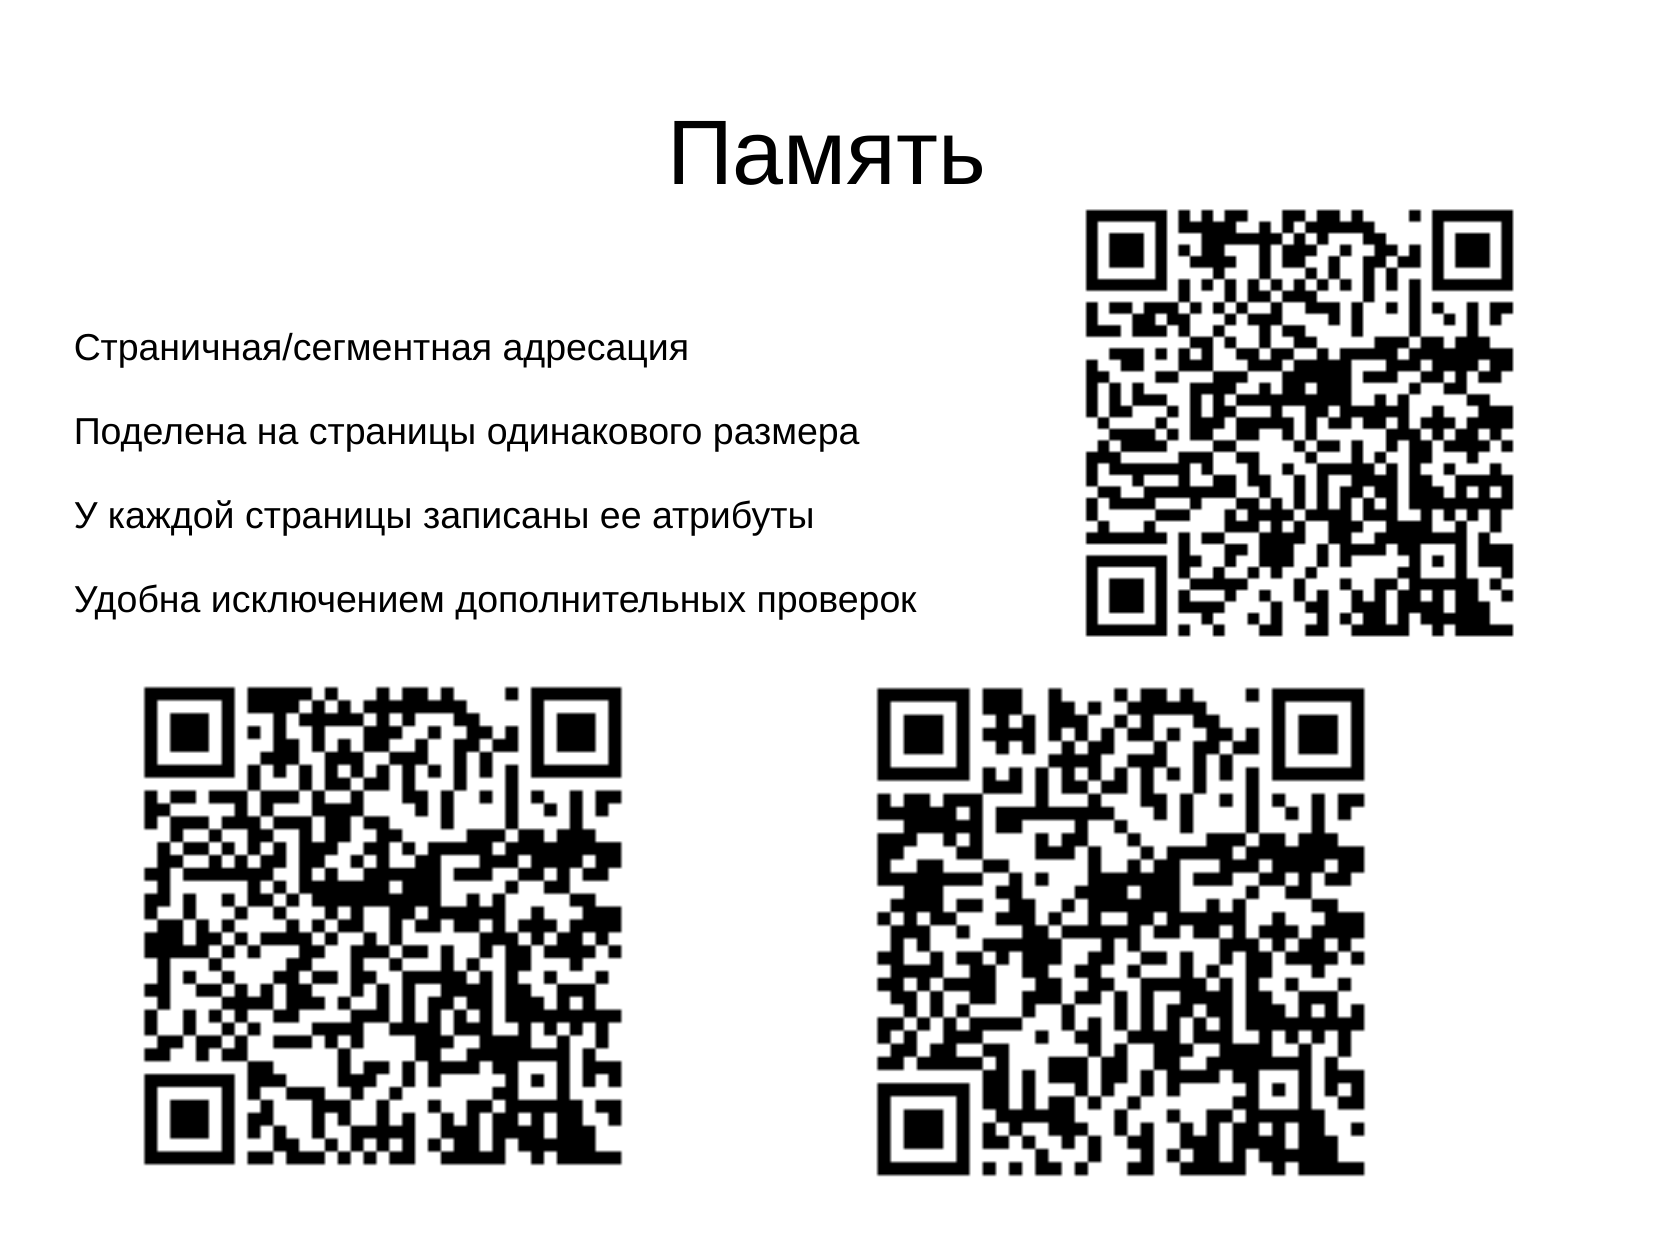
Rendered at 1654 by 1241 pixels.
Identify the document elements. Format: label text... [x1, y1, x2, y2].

text_box Страничная/сегментная адресация Поделена на страницы одинакового размера У каждой страницы записаны ее атрибуты Удобна исключением дополнительных проверок [59, 318, 933, 625]
picture [826, 165, 1560, 1229]
title Память [82, 49, 1571, 257]
picture [94, 637, 674, 1217]
